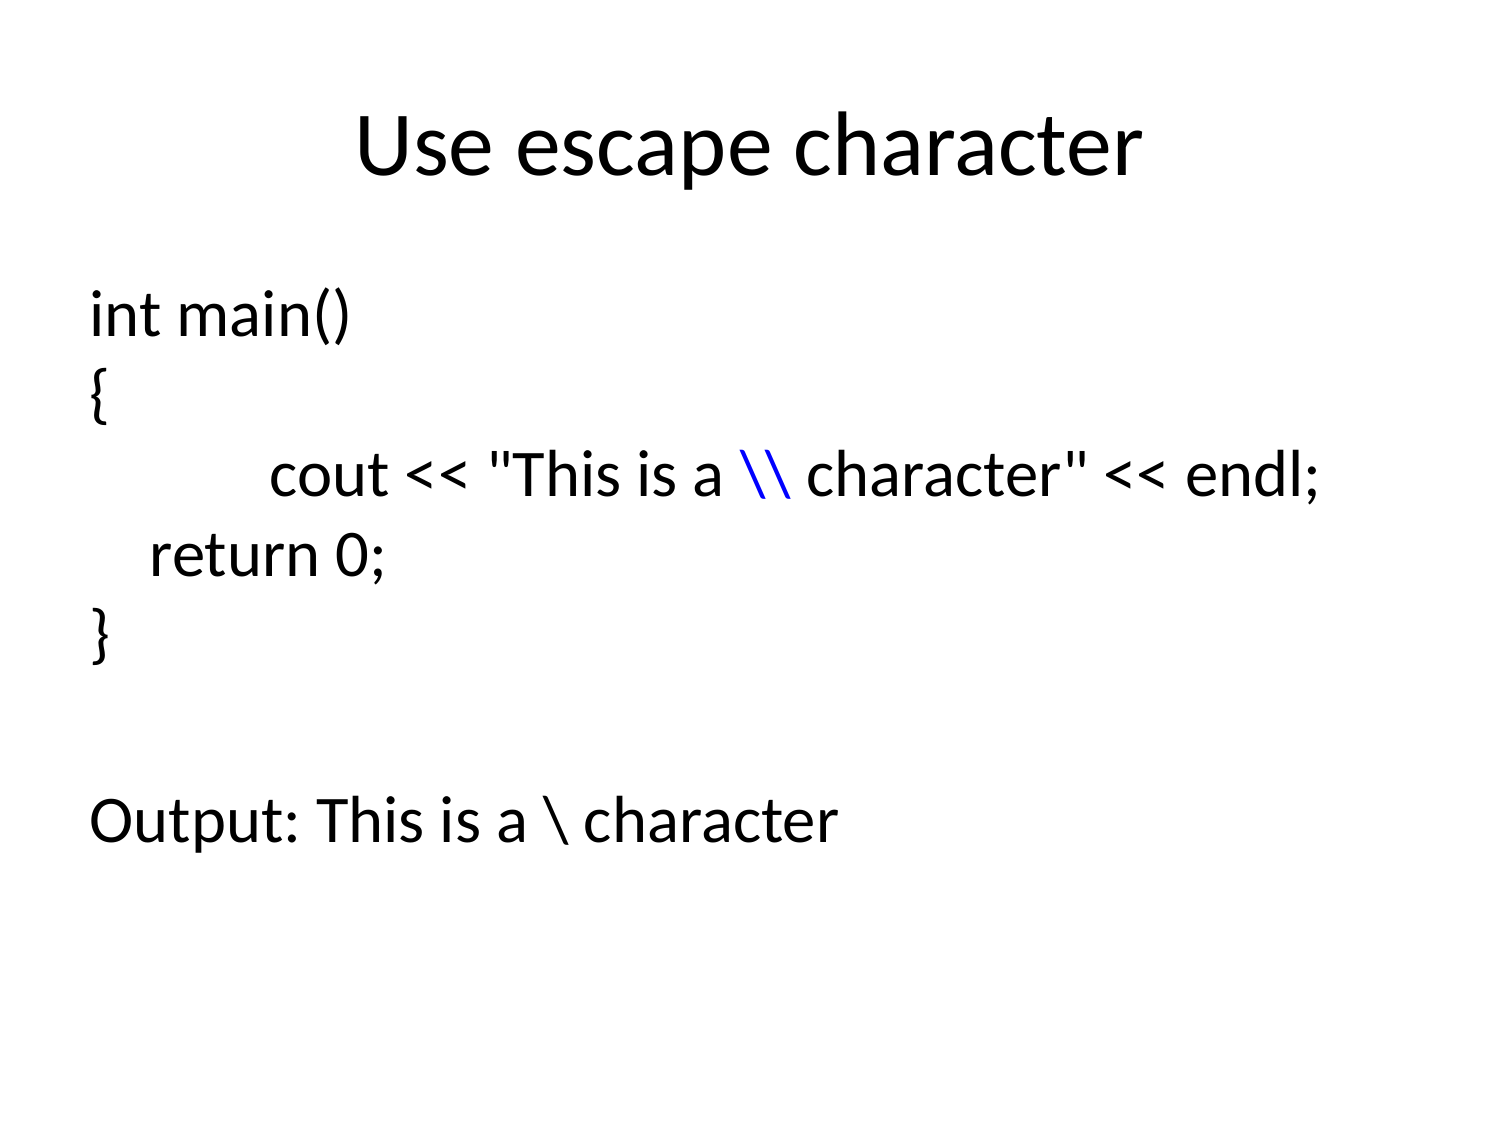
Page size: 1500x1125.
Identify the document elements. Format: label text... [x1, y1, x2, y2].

title Use escape character [75, 45, 1425, 233]
list int main() { cout << "This is a \\ character" << endl; return 0; } Output: This is a \ character [75, 262, 1425, 1005]
